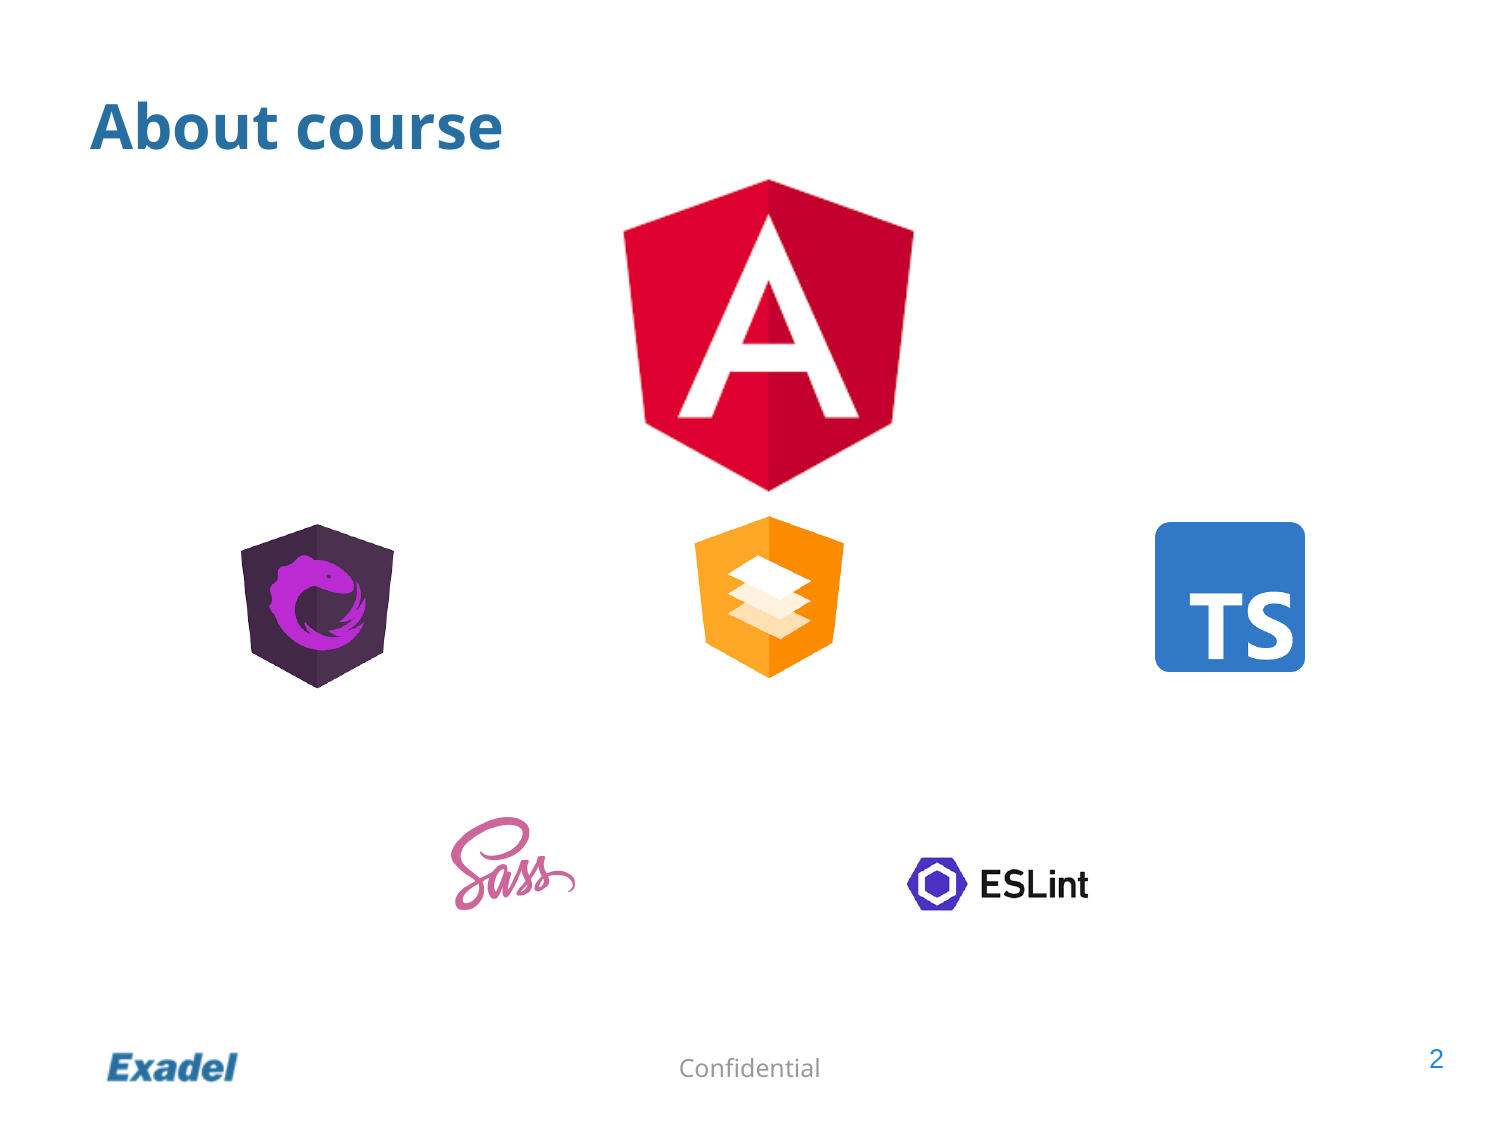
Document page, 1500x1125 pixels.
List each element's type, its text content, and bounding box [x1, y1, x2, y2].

title About course [75, 57, 1425, 178]
picture [574, 133, 964, 678]
picture [889, 817, 1113, 948]
picture [451, 817, 575, 910]
picture [1155, 522, 1305, 672]
slide_number <number> [1369, 1014, 1460, 1101]
picture [75, 1039, 282, 1102]
picture [233, 522, 401, 691]
